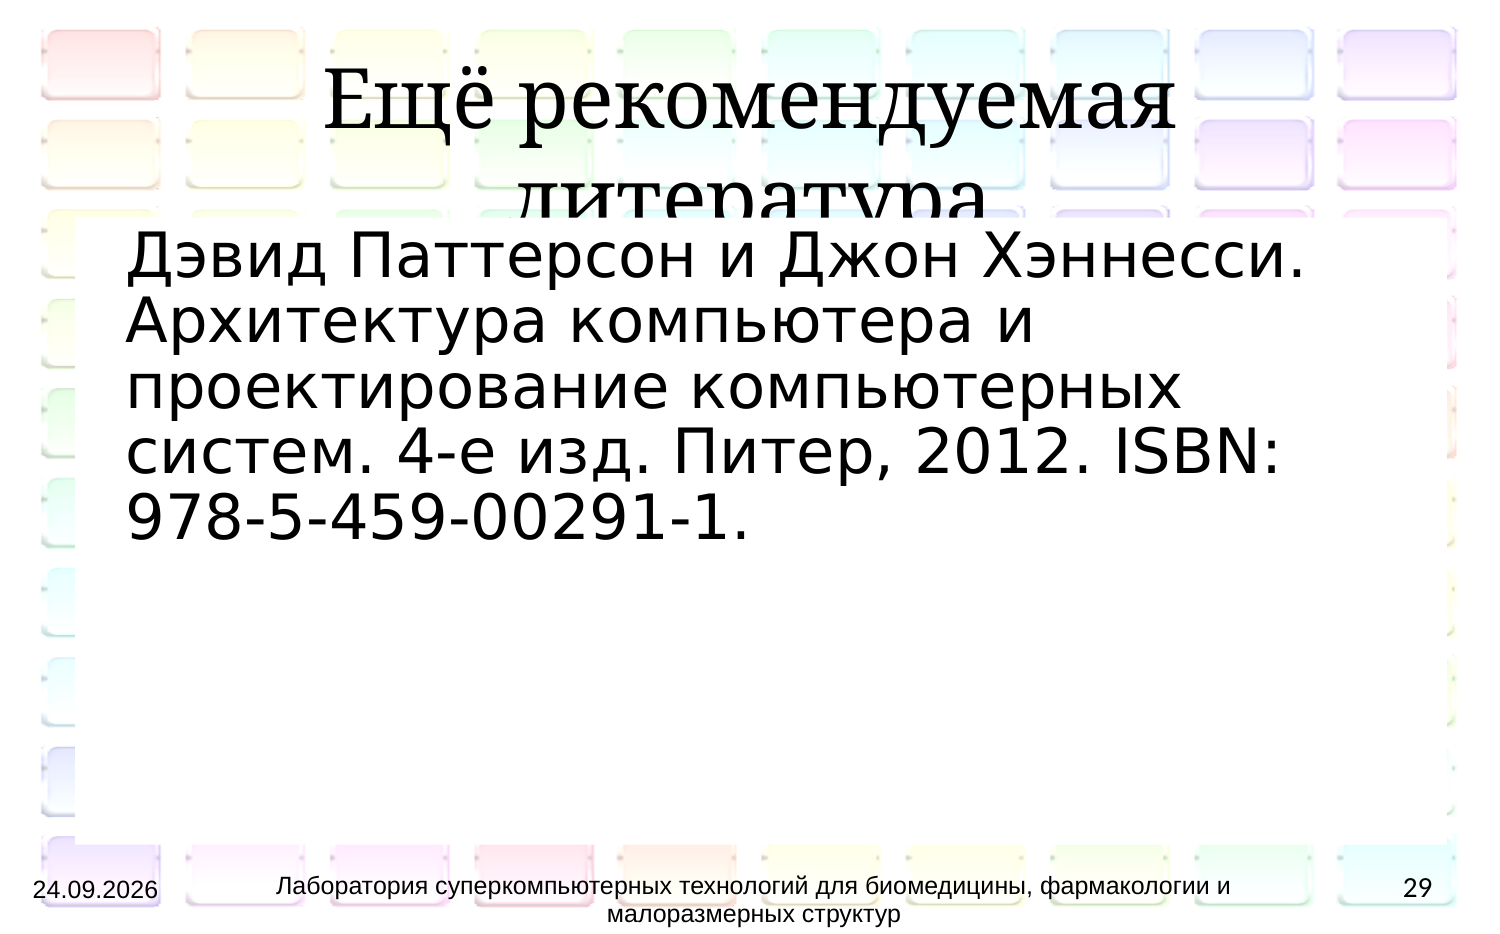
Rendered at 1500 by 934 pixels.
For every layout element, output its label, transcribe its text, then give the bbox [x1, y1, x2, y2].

title Ещё рекомендуемая литература [75, 37, 1426, 193]
text_box 25.10.2012 [17, 868, 184, 918]
list Дэвид Паттерсон и Джон Хэннесси. Архитектура компьютера и проектирование компьютерных систем. 4-е изд. Питер, 2012. ISBN: 978-5-459-00291-1. [75, 217, 1447, 845]
text_box Лаборатория суперкомпьютерных технологий для биомедицины, фармакологии и малоразмерных структур [171, 864, 1338, 915]
text_box [1387, 868, 1473, 918]
